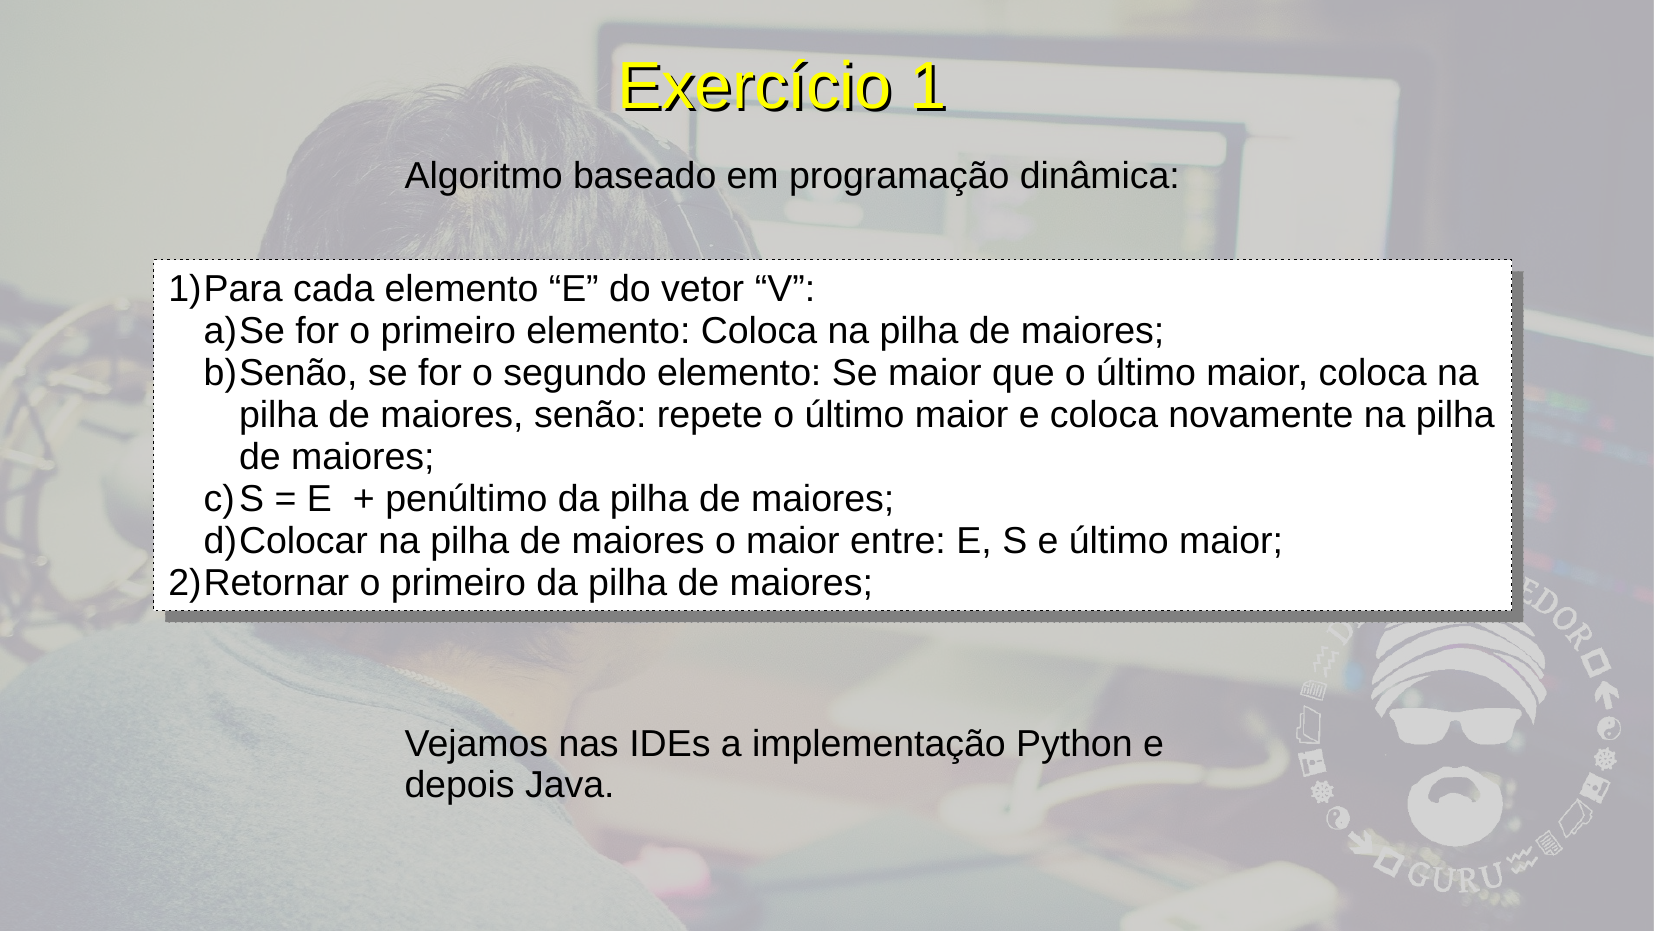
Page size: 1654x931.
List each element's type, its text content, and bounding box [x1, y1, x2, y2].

text_box Algoritmo baseado em programação dinâmica: [389, 147, 1229, 231]
text_box Exercício 1 [602, 40, 1105, 130]
text_box Vejamos nas IDEs a implementação Python e depois Java. [389, 714, 1229, 814]
text_box Para cada elemento “E” do vetor “V”: Se for o primeiro elemento: Coloca na pilha de maiores; Senão, se for o segundo elemento: Se maior que o último maior, coloca na pilha de maiores, senão: repete o último maior e coloca novamente na pilha de maiores; S = E + penúltimo da pilha de maiores; Colocar na pilha de maiores o maior entre: E, S e último maior; Retornar o primeiro da pilha de maiores; [153, 259, 1512, 611]
